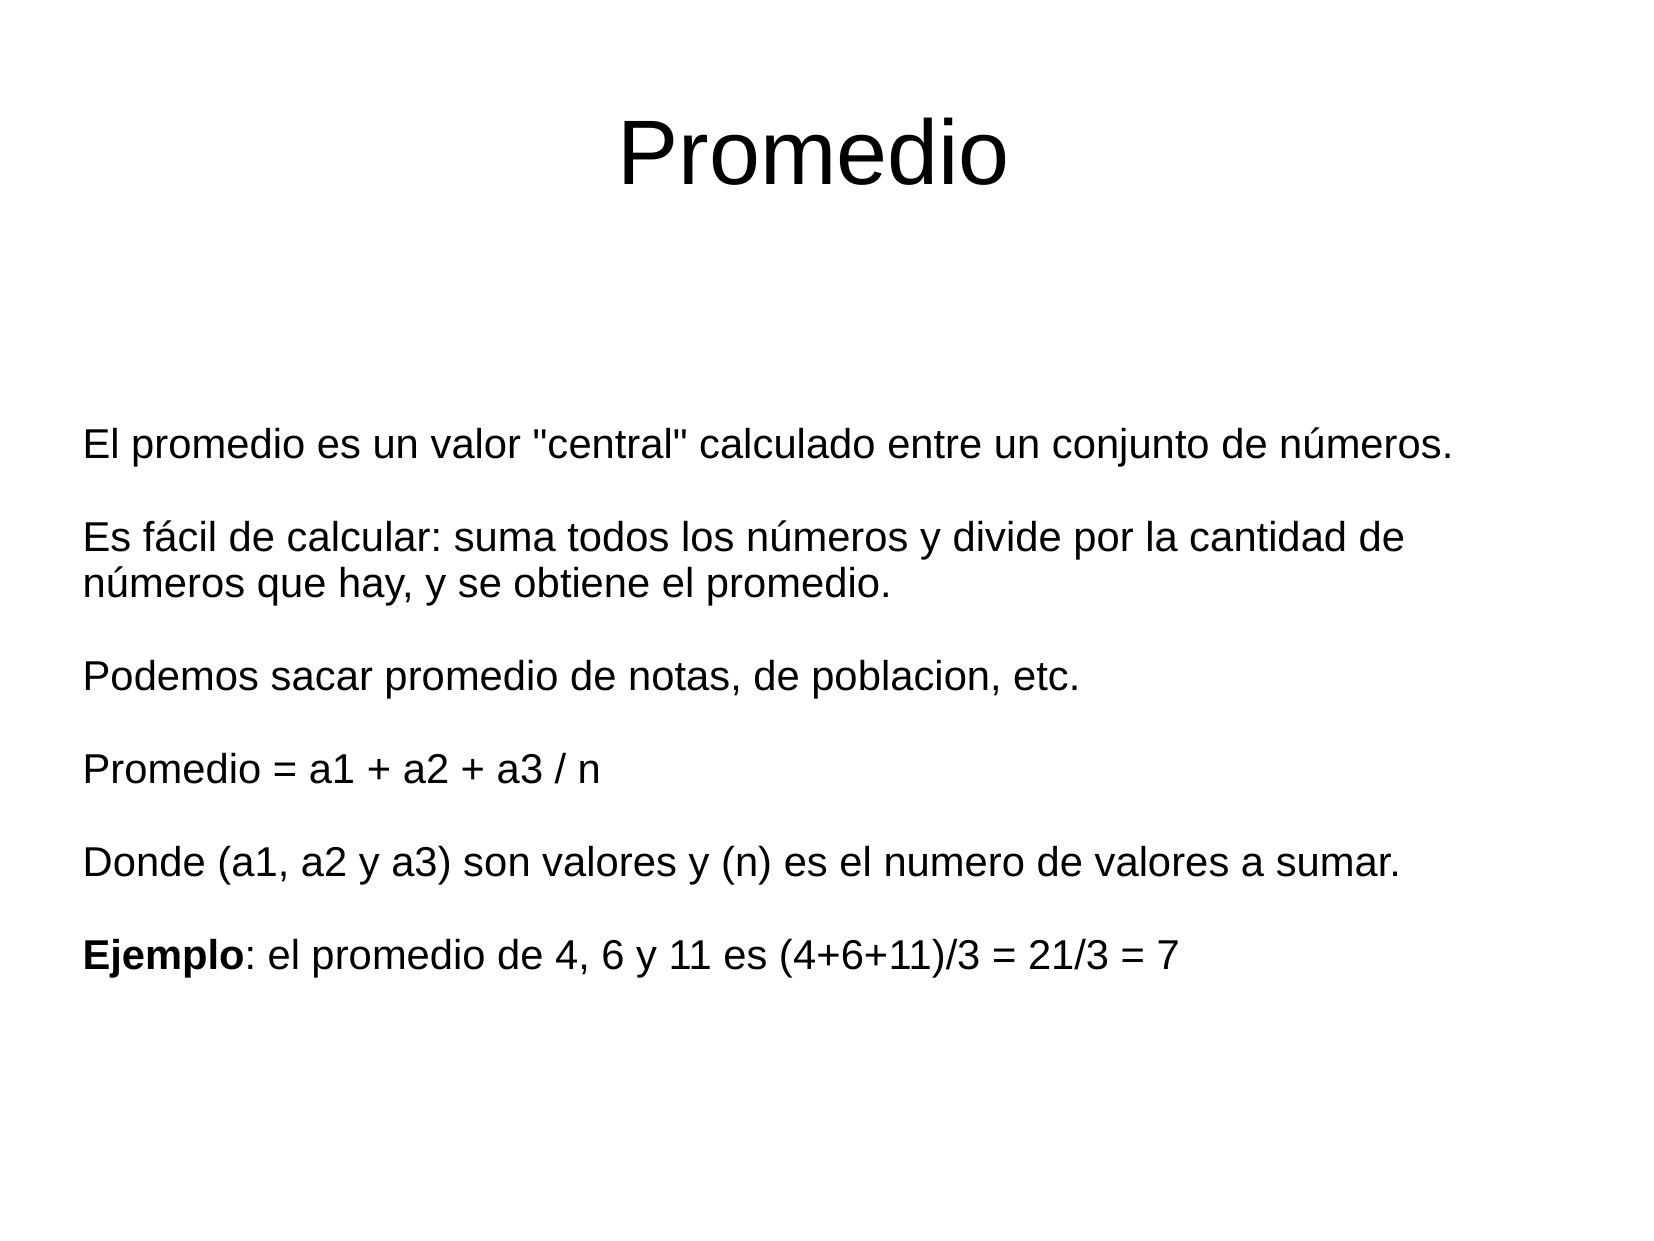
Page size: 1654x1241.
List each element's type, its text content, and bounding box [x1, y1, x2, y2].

subtitle El promedio es un valor "central" calculado entre un conjunto de números. Es fácil de calcular: suma todos los números y divide por la cantidad de números que hay, y se obtiene el promedio. Podemos sacar promedio de notas, de poblacion, etc. Promedio = a1 + a2 + a3 / n Donde (a1, a2 y a3) son valores y (n) es el numero de valores a sumar. Ejemplo: el promedio de 4, 6 y 11 es (4+6+11)/3 = 21/3 = 7 [82, 290, 1571, 1109]
title Promedio [82, 49, 1571, 257]
